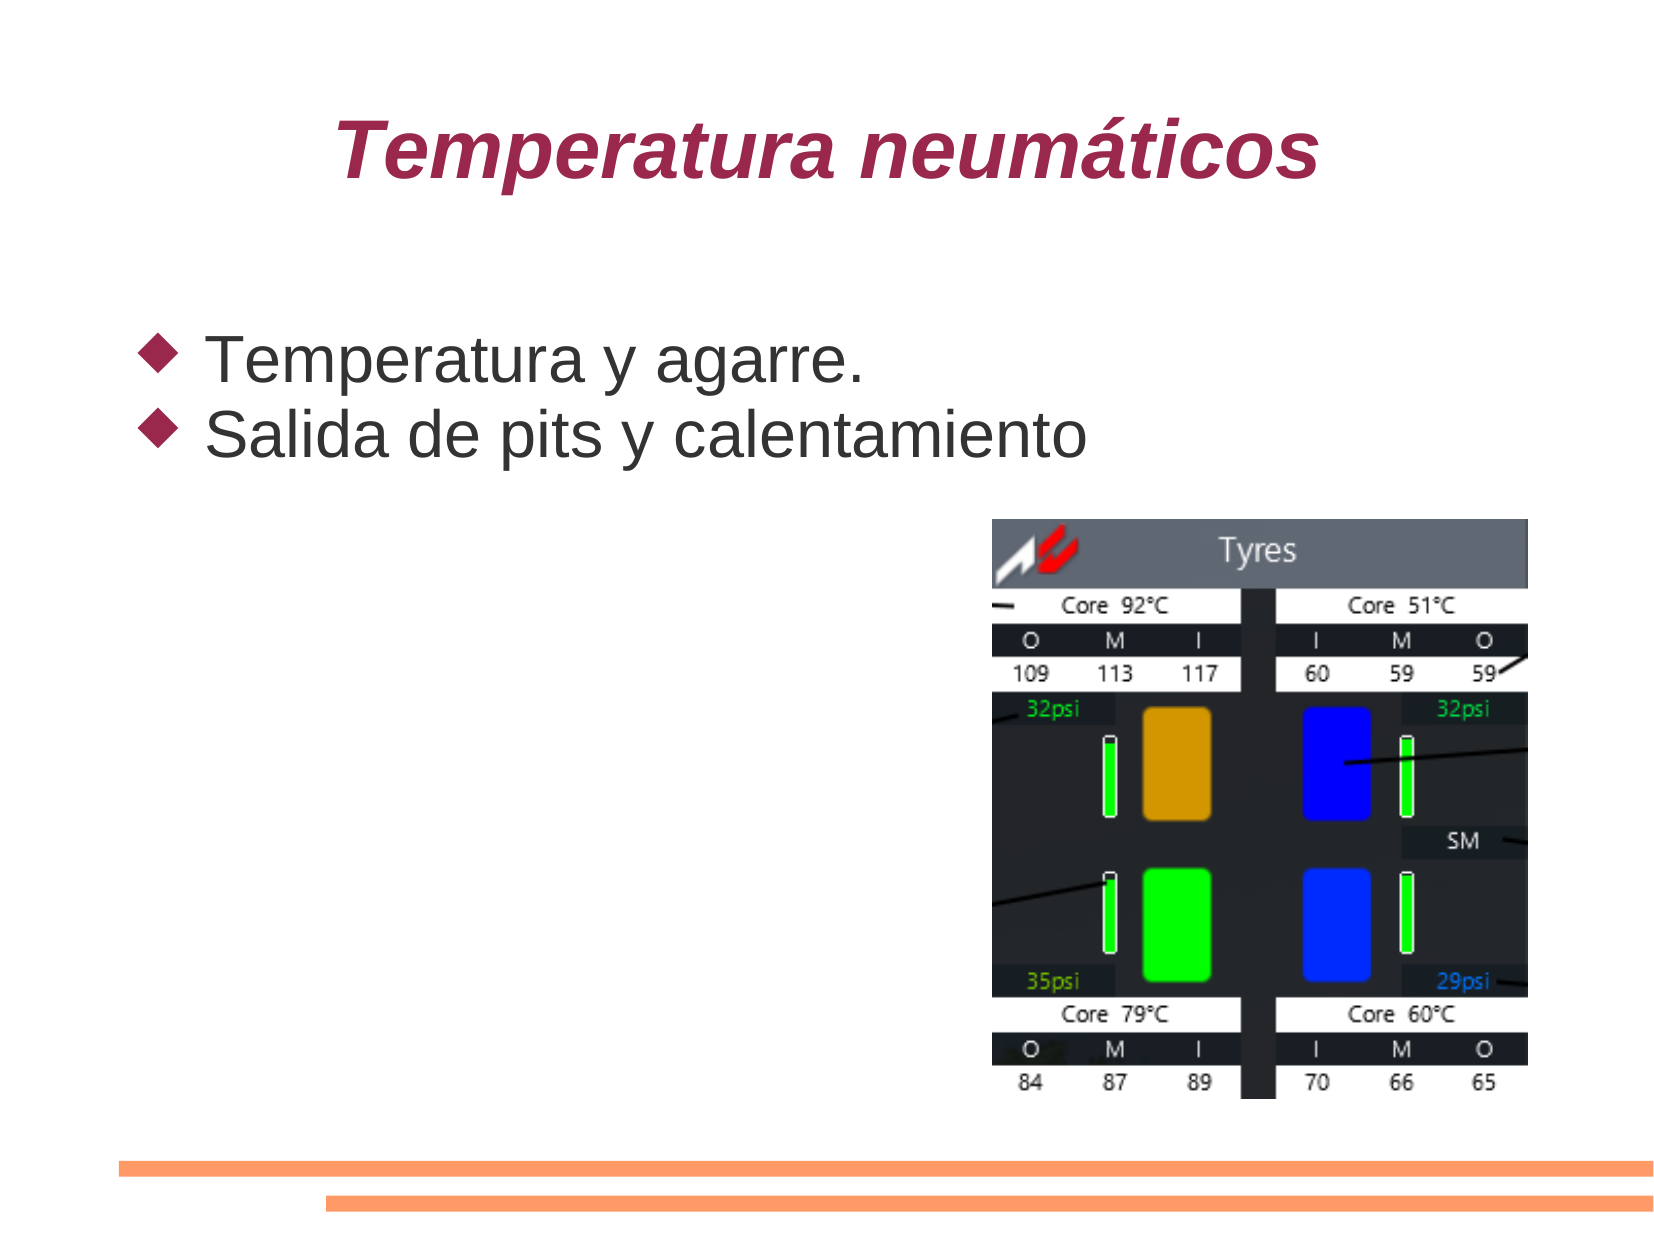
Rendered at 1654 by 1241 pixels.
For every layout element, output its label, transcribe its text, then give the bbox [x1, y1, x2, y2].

title Temperatura neumáticos [121, 46, 1534, 254]
picture [992, 519, 1528, 1099]
list Temperatura y agarre. Salida de pits y calentamiento [121, 322, 1561, 1132]
